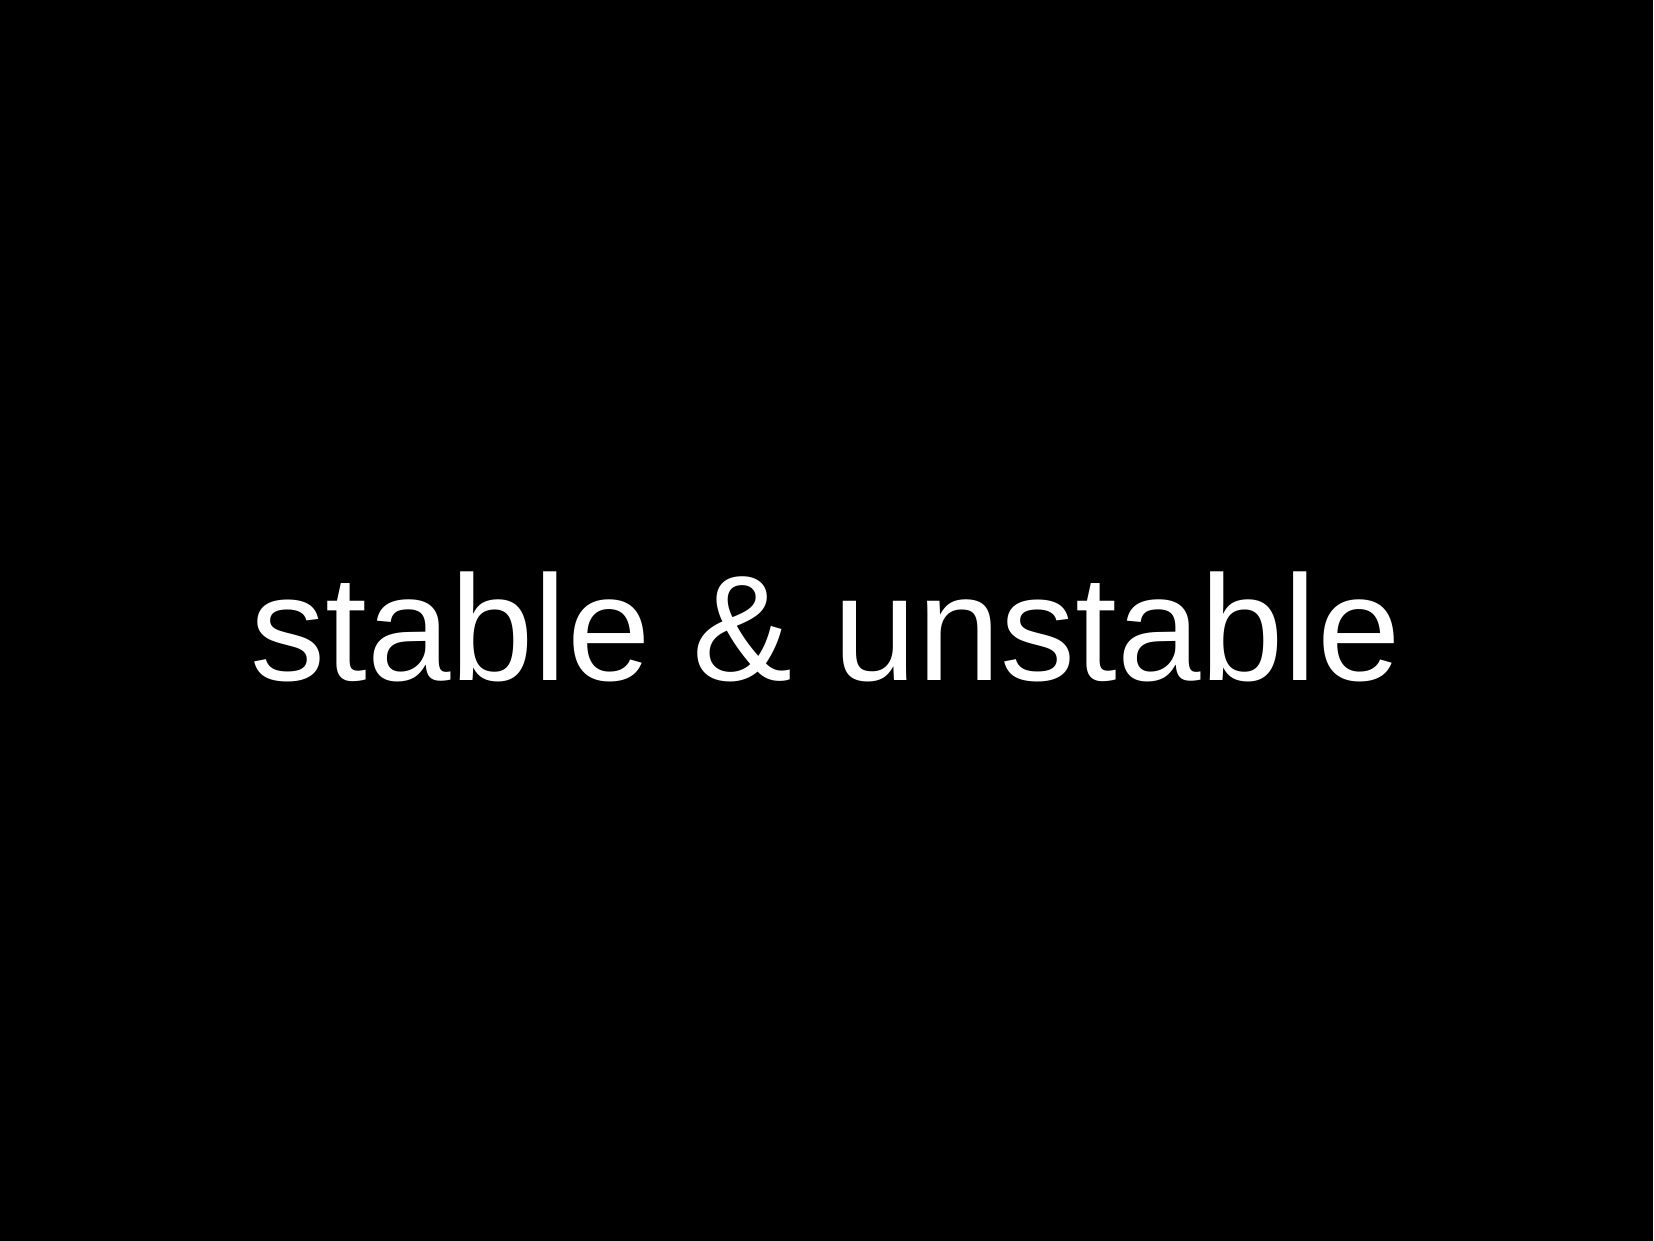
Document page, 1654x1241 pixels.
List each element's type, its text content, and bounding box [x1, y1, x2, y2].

title stable & unstable [82, 525, 1571, 733]
